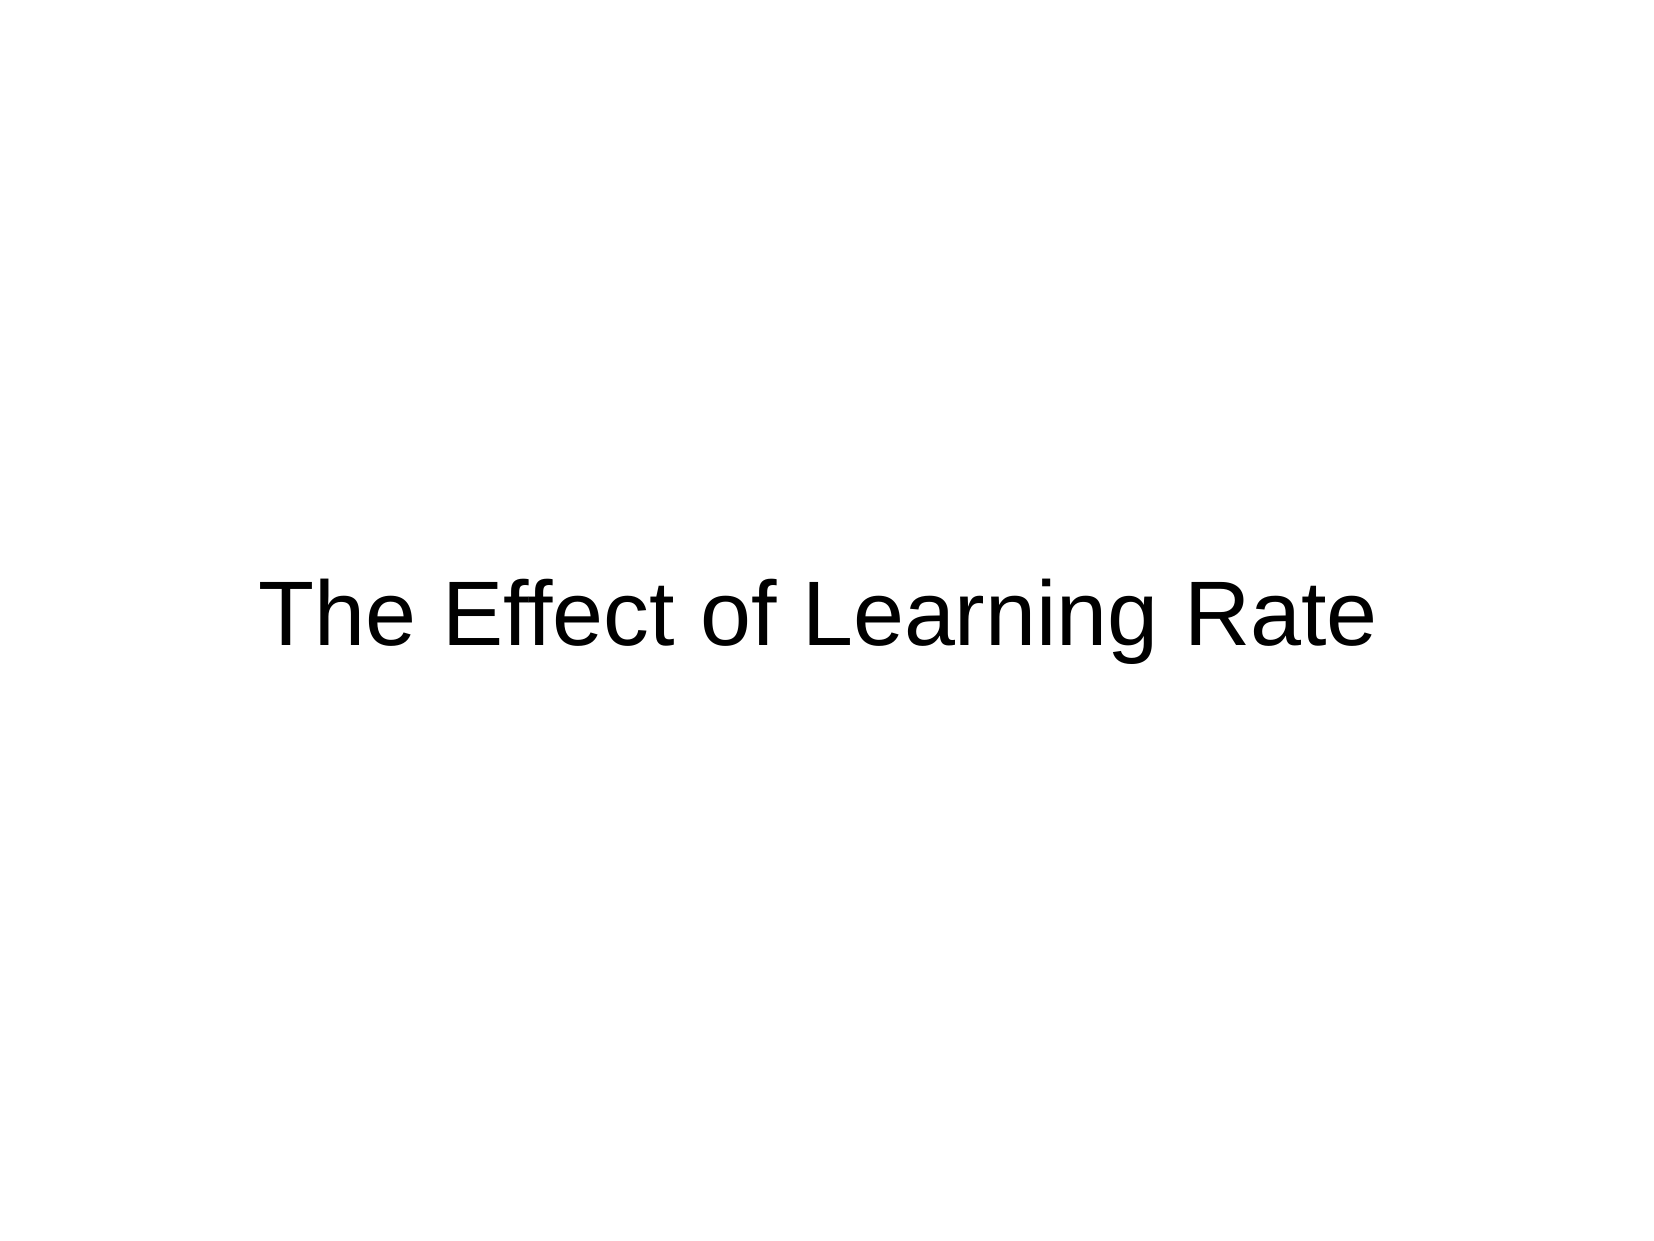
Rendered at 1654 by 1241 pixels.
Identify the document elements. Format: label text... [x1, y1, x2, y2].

title The Effect of Learning Rate [75, 510, 1564, 718]
